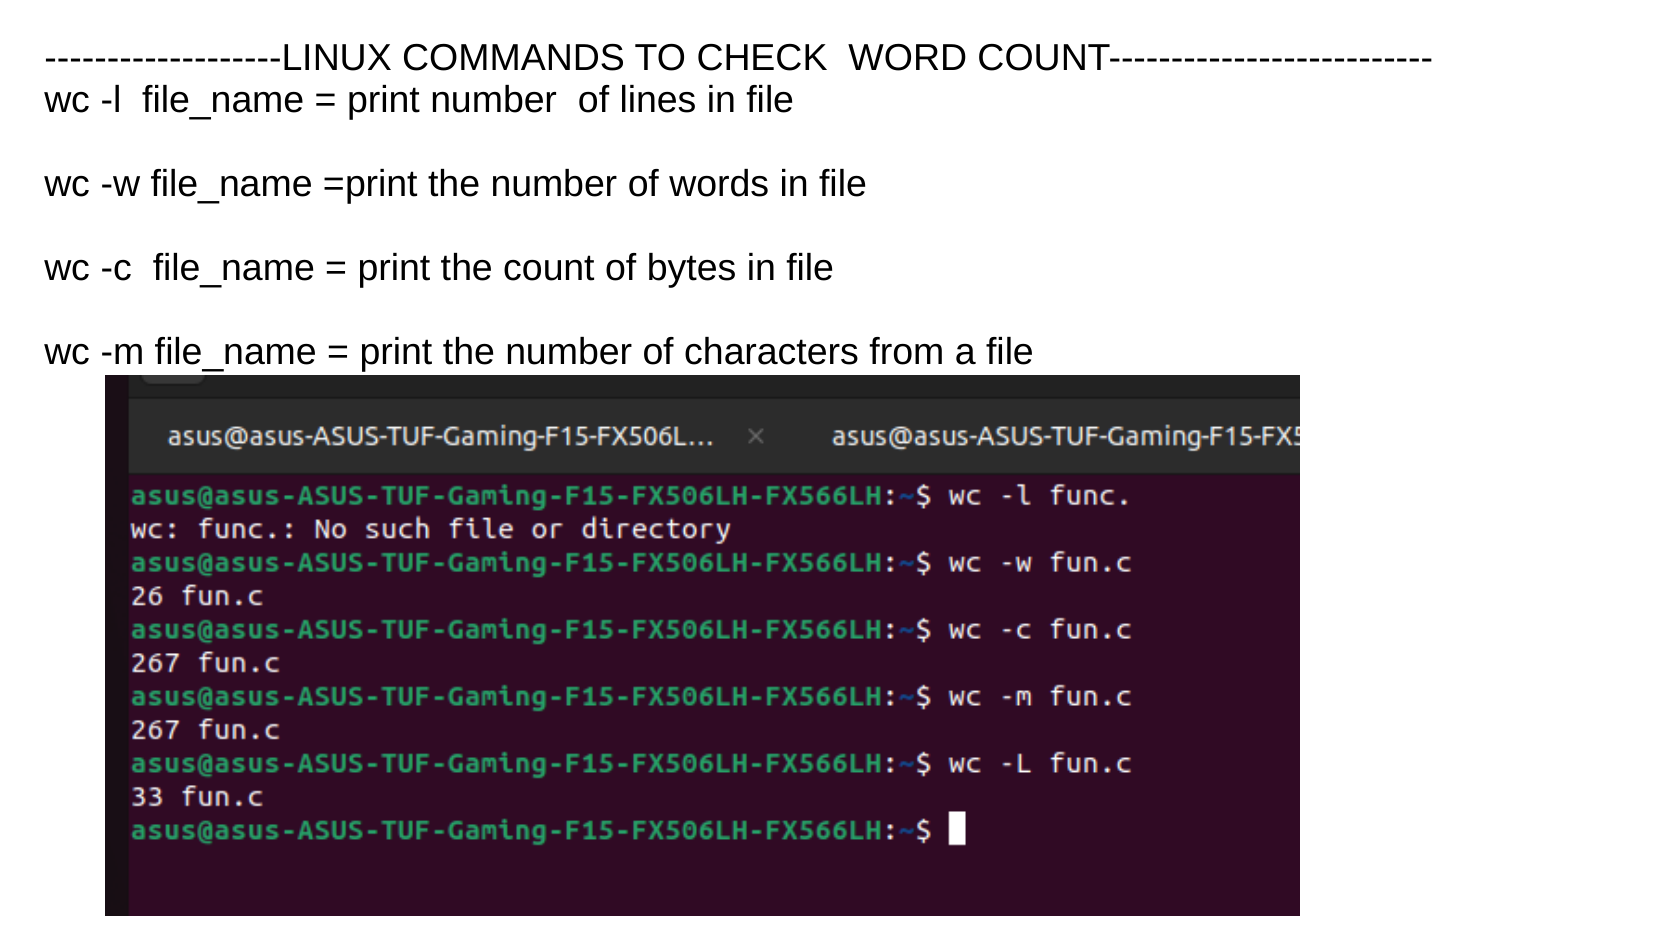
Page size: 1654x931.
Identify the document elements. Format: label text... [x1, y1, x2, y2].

picture [105, 381, 1300, 916]
text_box -------------------LINUX COMMANDS TO CHECK WORD COUNT-------------------------- wc -l file_name = print number of lines in file wc -w file_name =print the number of words in file wc -c file_name = print the count of bytes in file wc -m file_name = print the number of characters from a file [29, 29, 1477, 381]
